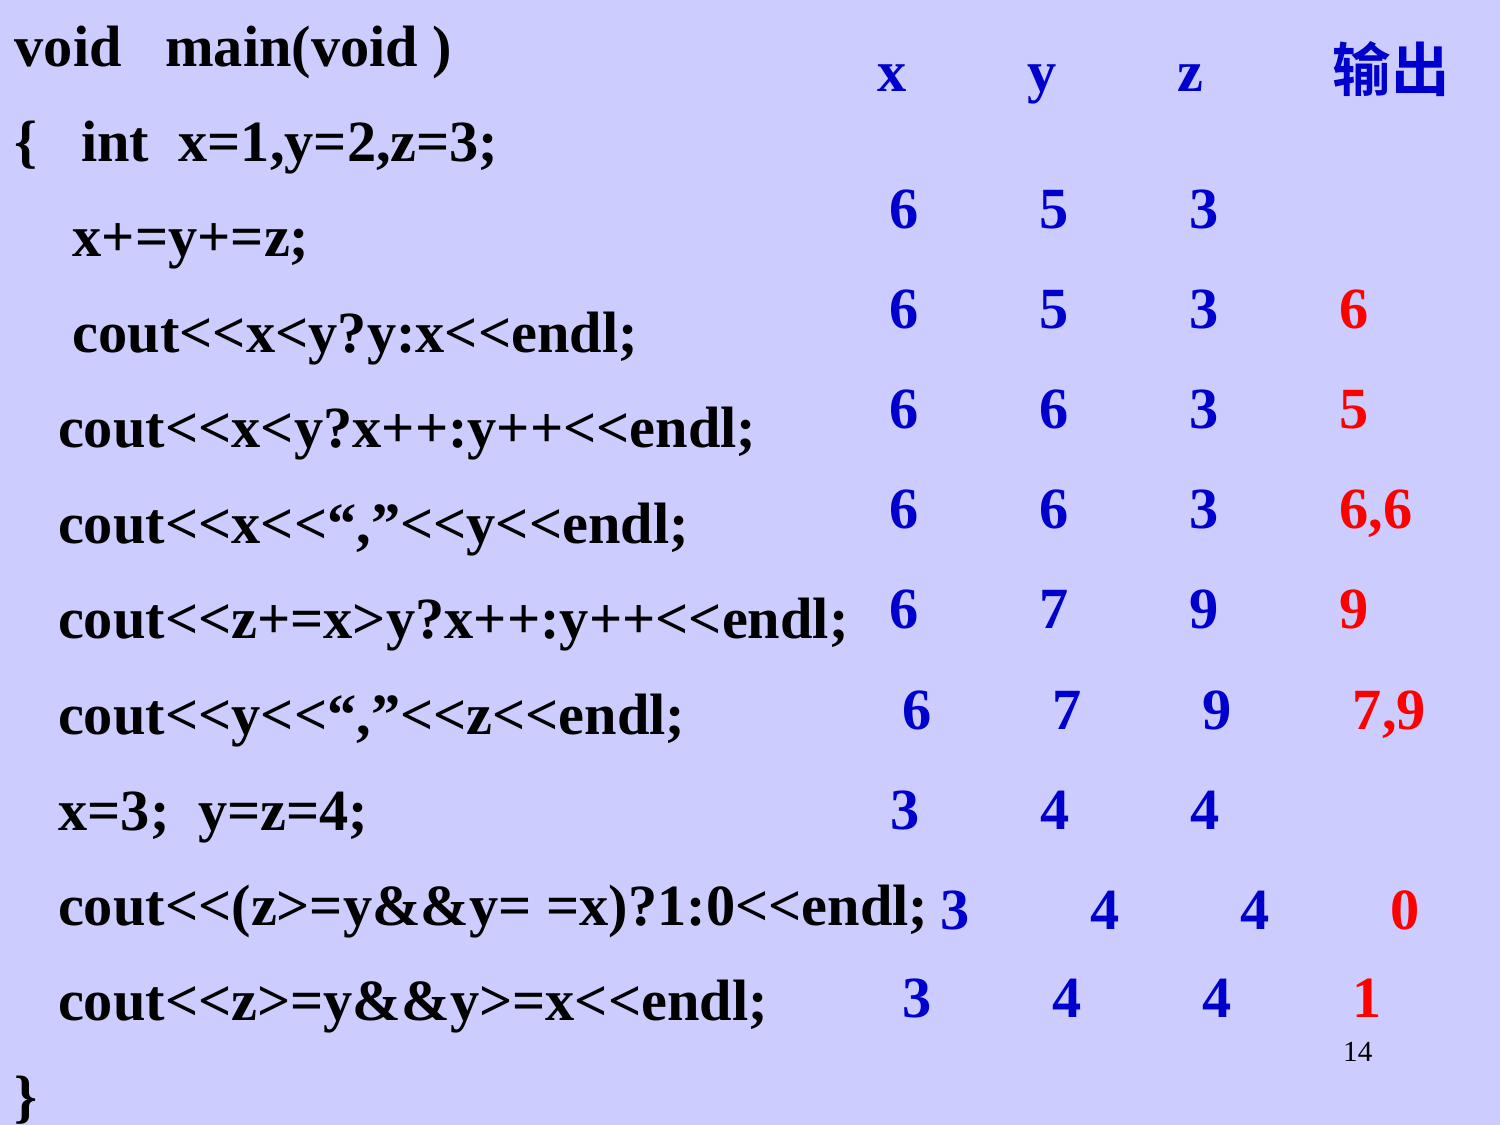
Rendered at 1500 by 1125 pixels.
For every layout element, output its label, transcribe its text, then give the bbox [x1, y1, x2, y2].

text_box 6 5 3 6 [875, 262, 1451, 348]
text_box x y z 输出 [862, 24, 1500, 111]
text_box 3 4 4 0 [937, 862, 1463, 944]
text_box 3 4 4 [887, 762, 1450, 844]
text_box void main(void ) { int x=1,y=2,z=3; x+=y+=z; cout<<x<y?y:x<<endl; cout<<x<y?x++:y++<<endl; cout<<x<<“,”<<y<<endl; cout<<z+=x>y?x++:y++<<endl; cout<<y<<“,”<<z<<endl; x=3; y=z=4; cout<<(z>=y&&y= =x)?1:0<<endl; cout<<z>=y&&y>=x<<endl; } [0, 0, 963, 1125]
text_box 6 7 9 9 [875, 562, 1451, 648]
text_box <编号> [1074, 1031, 1388, 1101]
text_box 6 6 3 5 [875, 362, 1451, 448]
text_box 3 4 4 1 [900, 950, 1426, 1031]
text_box 6 7 9 7,9 [900, 662, 1500, 744]
text_box 6 6 3 6,6 [875, 462, 1451, 548]
text_box 6 5 3 [875, 162, 1451, 248]
